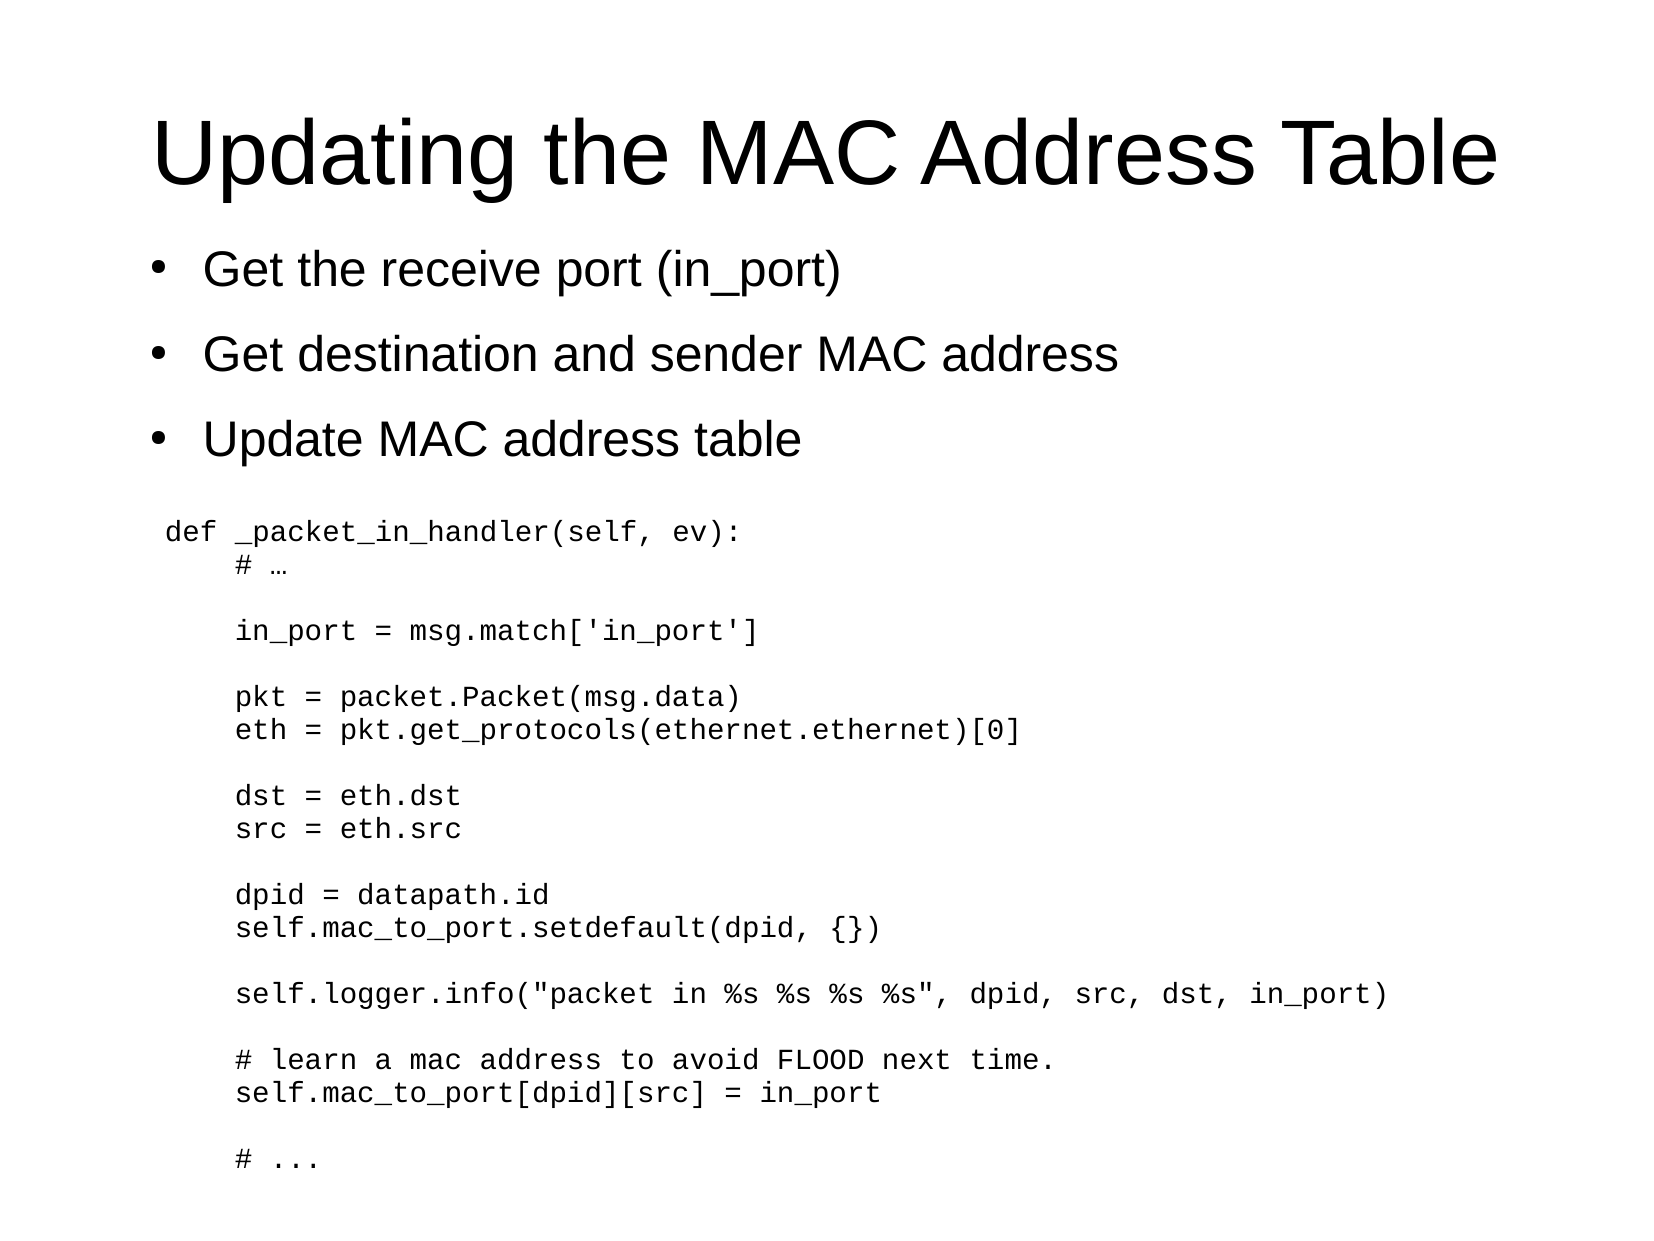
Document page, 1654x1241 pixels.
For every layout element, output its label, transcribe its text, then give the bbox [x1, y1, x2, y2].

list Get the receive port (in_port) Get destination and sender MAC address Update MAC address table [131, 240, 1621, 961]
text_box def _packet_in_handler(self, ev): # … in_port = msg.match['in_port'] pkt = packet.Packet(msg.data) eth = pkt.get_protocols(ethernet.ethernet)[0] dst = eth.dst src = eth.src dpid = datapath.id self.mac_to_port.setdefault(dpid, {}) self.logger.info("packet in %s %s %s %s", dpid, src, dst, in_port) # learn a mac address to avoid FLOOD next time. self.mac_to_port[dpid][src] = in_port # ... [150, 510, 1426, 1228]
title Updating the MAC Address Table [82, 49, 1571, 257]
